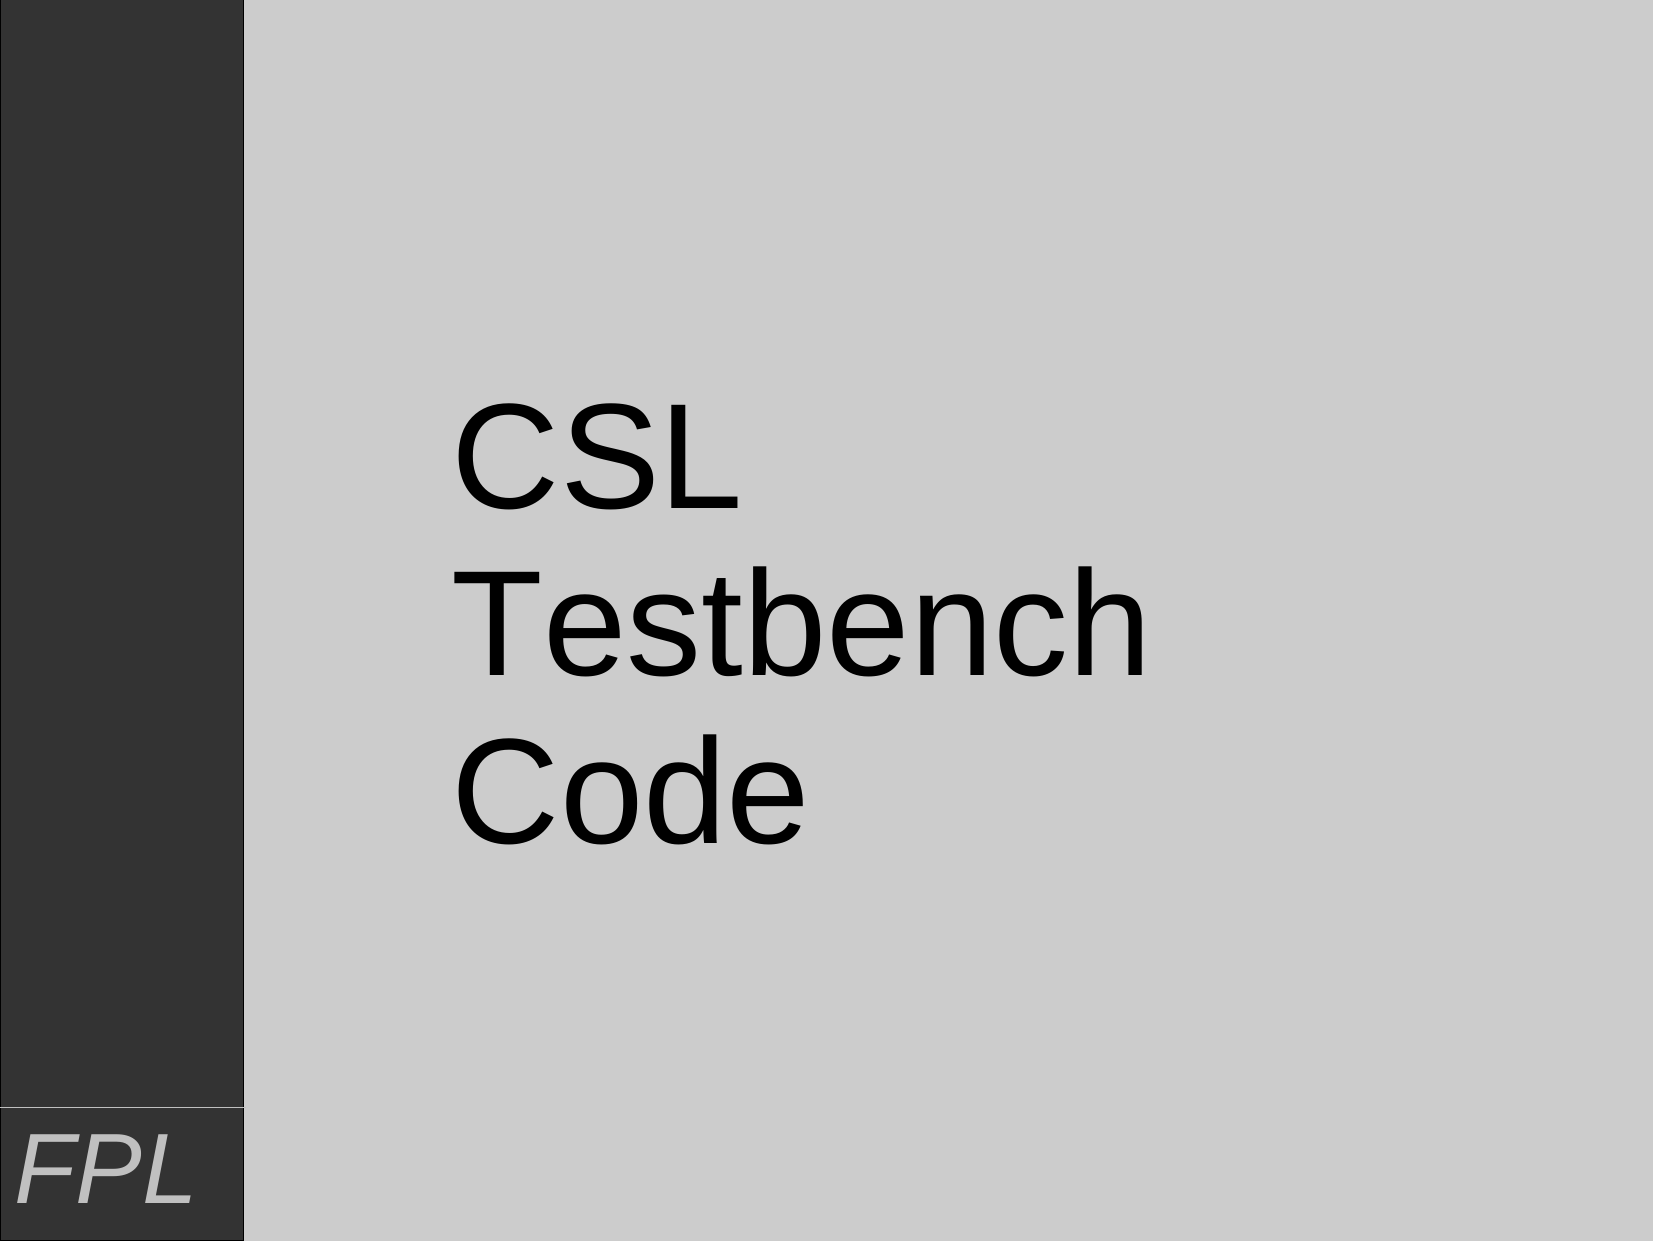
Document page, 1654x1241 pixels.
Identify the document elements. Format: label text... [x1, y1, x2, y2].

text_box CSL Testbench Code [437, 364, 1154, 1047]
